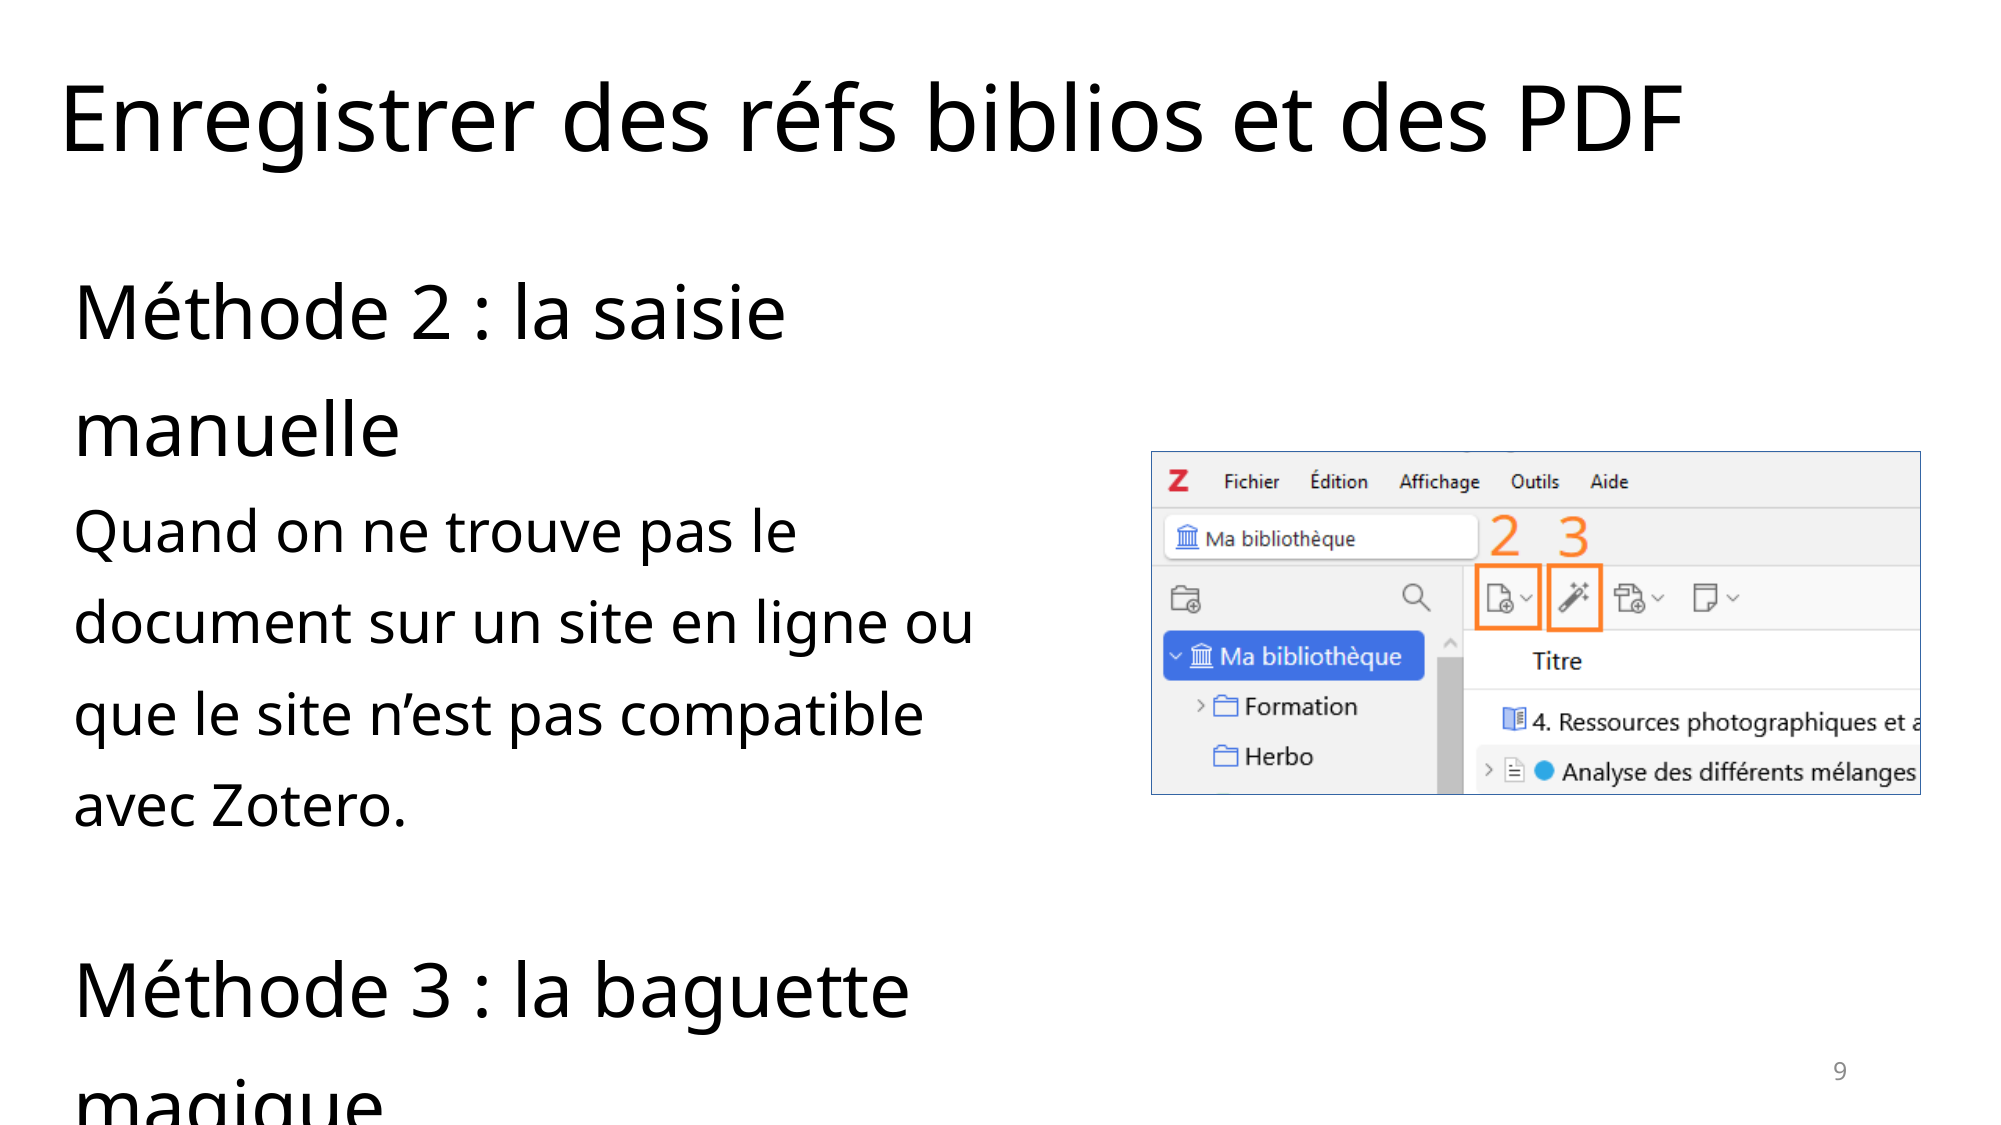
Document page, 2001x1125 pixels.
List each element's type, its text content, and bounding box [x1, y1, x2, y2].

text_box Méthode 2 : la saisie manuelle Quand on ne trouve pas le document sur un site en ligne ou que le site n’est pas compatible avec Zotero. Méthode 3 : la baguette magique Quand on a le numéro ISBN d’un livre ou le numéro DOI d’un article de revue scientifique. [59, 236, 1070, 975]
title Enregistrer des réfs biblios et des PDF [59, 0, 1949, 237]
picture [1151, 451, 1921, 795]
